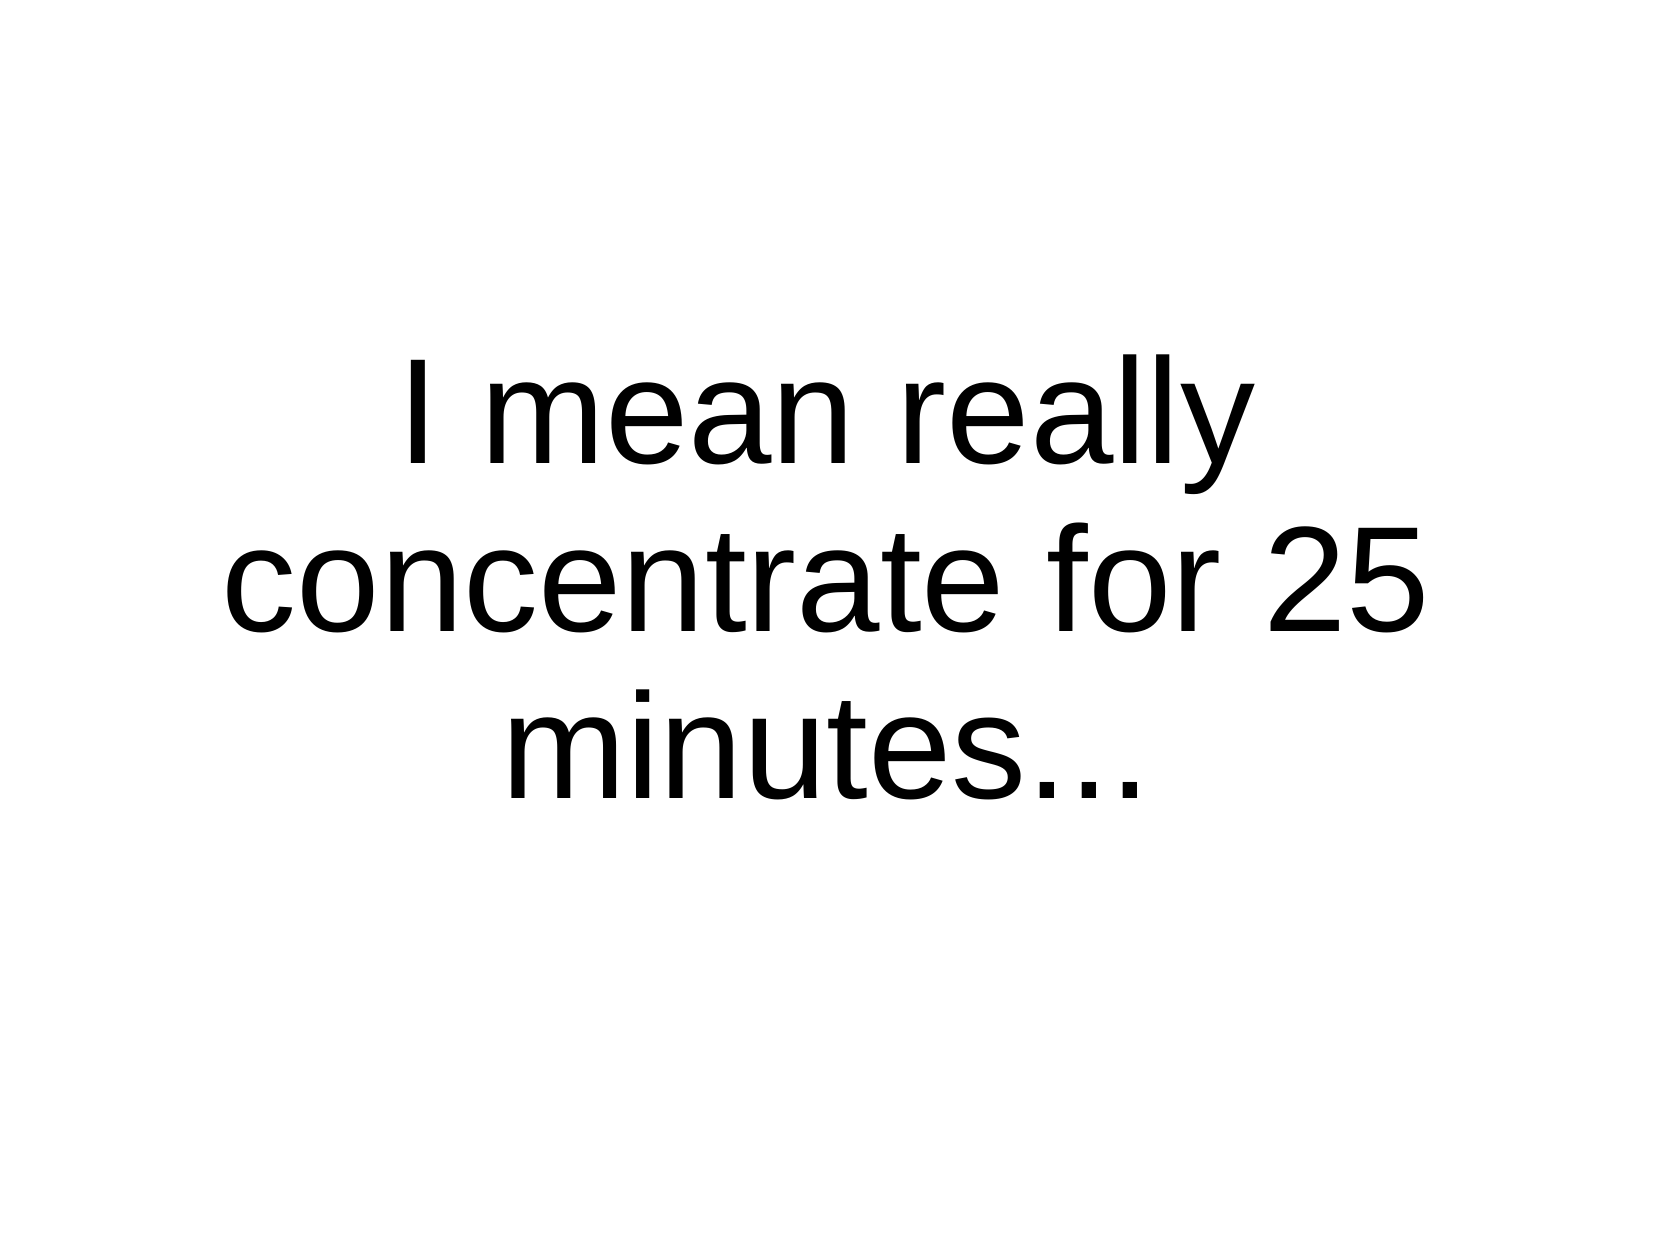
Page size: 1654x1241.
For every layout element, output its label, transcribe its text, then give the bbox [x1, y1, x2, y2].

subtitle I mean really concentrate for 25 minutes... [82, 56, 1571, 1102]
